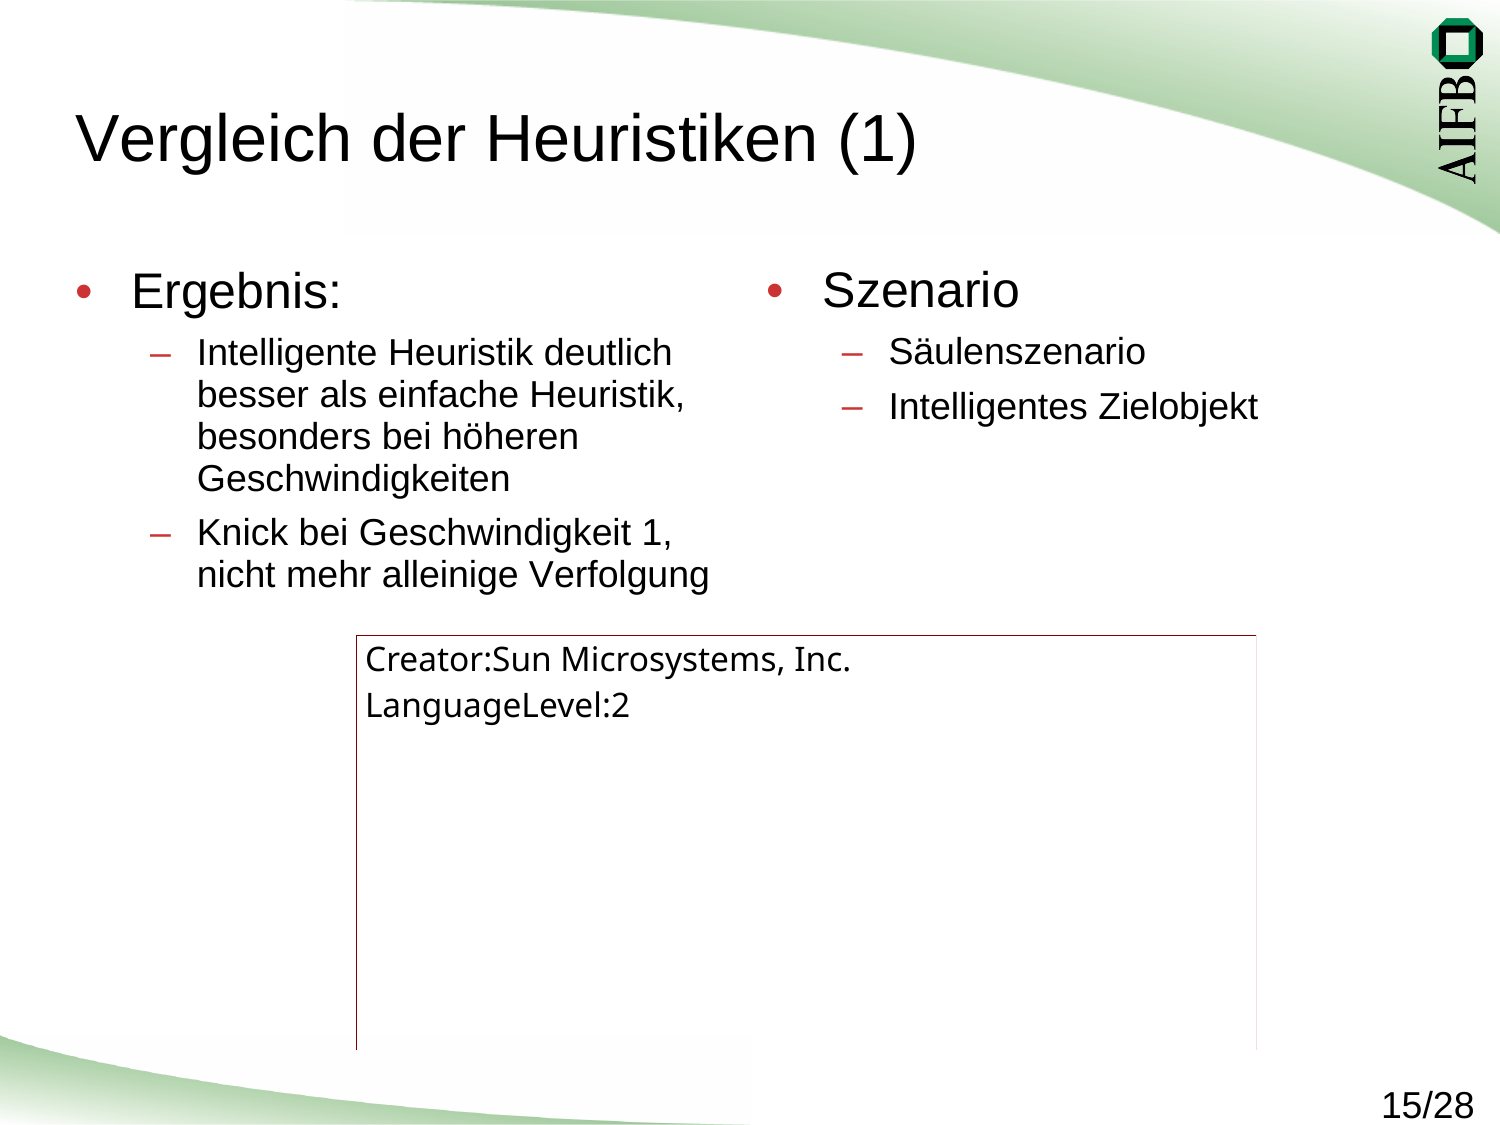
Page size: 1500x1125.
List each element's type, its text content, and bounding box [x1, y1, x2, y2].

list Ergebnis: Intelligente Heuristik deutlich besser als einfache Heuristik, besonders bei höheren Geschwindigkeiten Knick bei Geschwindigkeit 1, nicht mehr alleinige Verfolgung [75, 263, 734, 993]
list Szenario Säulenszenario Intelligentes Zielobjekt [766, 263, 1426, 993]
picture [0, 633, 1257, 1125]
picture [345, 0, 1500, 234]
title Vergleich der Heuristiken (1) [75, 51, 1425, 226]
